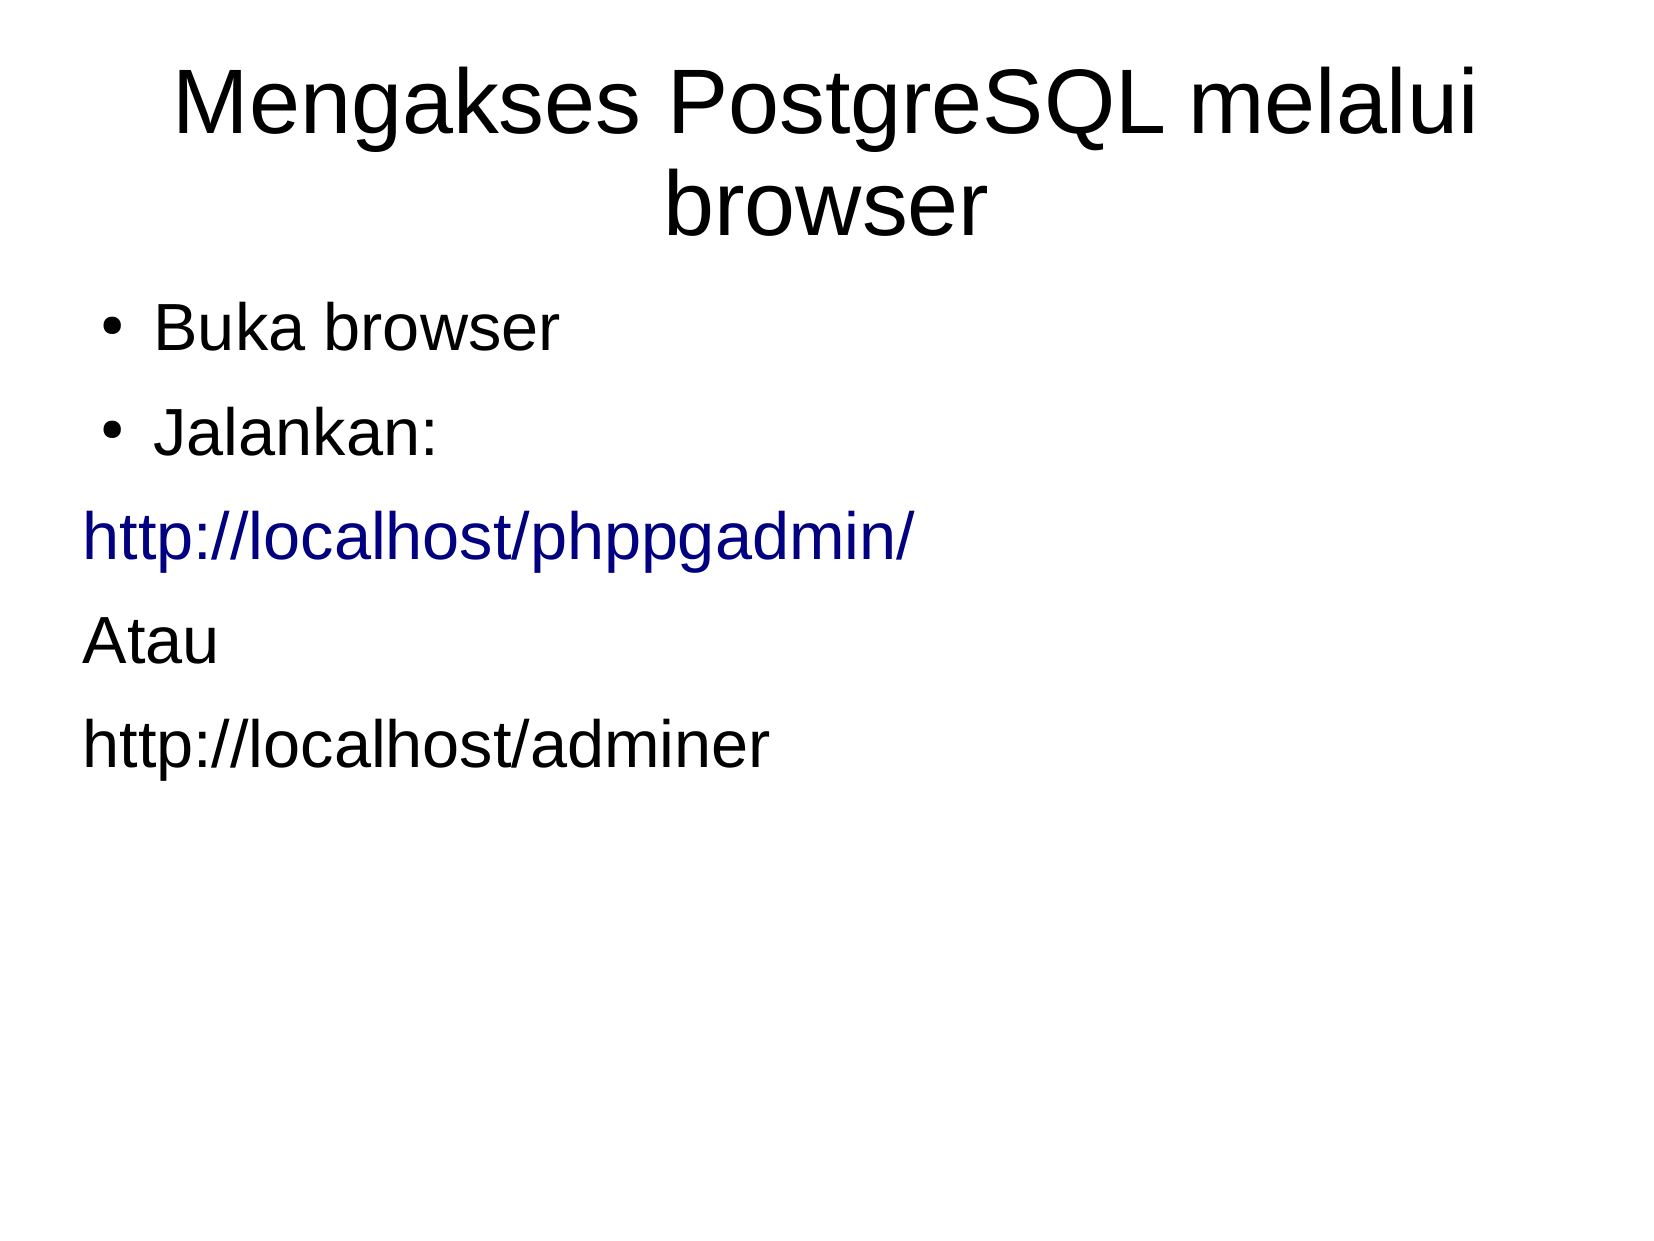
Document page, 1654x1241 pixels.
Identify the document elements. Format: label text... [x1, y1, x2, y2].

title Mengakses PostgreSQL melalui browser [82, 49, 1571, 257]
list Buka browser Jalankan: http://localhost/phppgadmin/ Atau http://localhost/adminer [82, 290, 1571, 1010]
